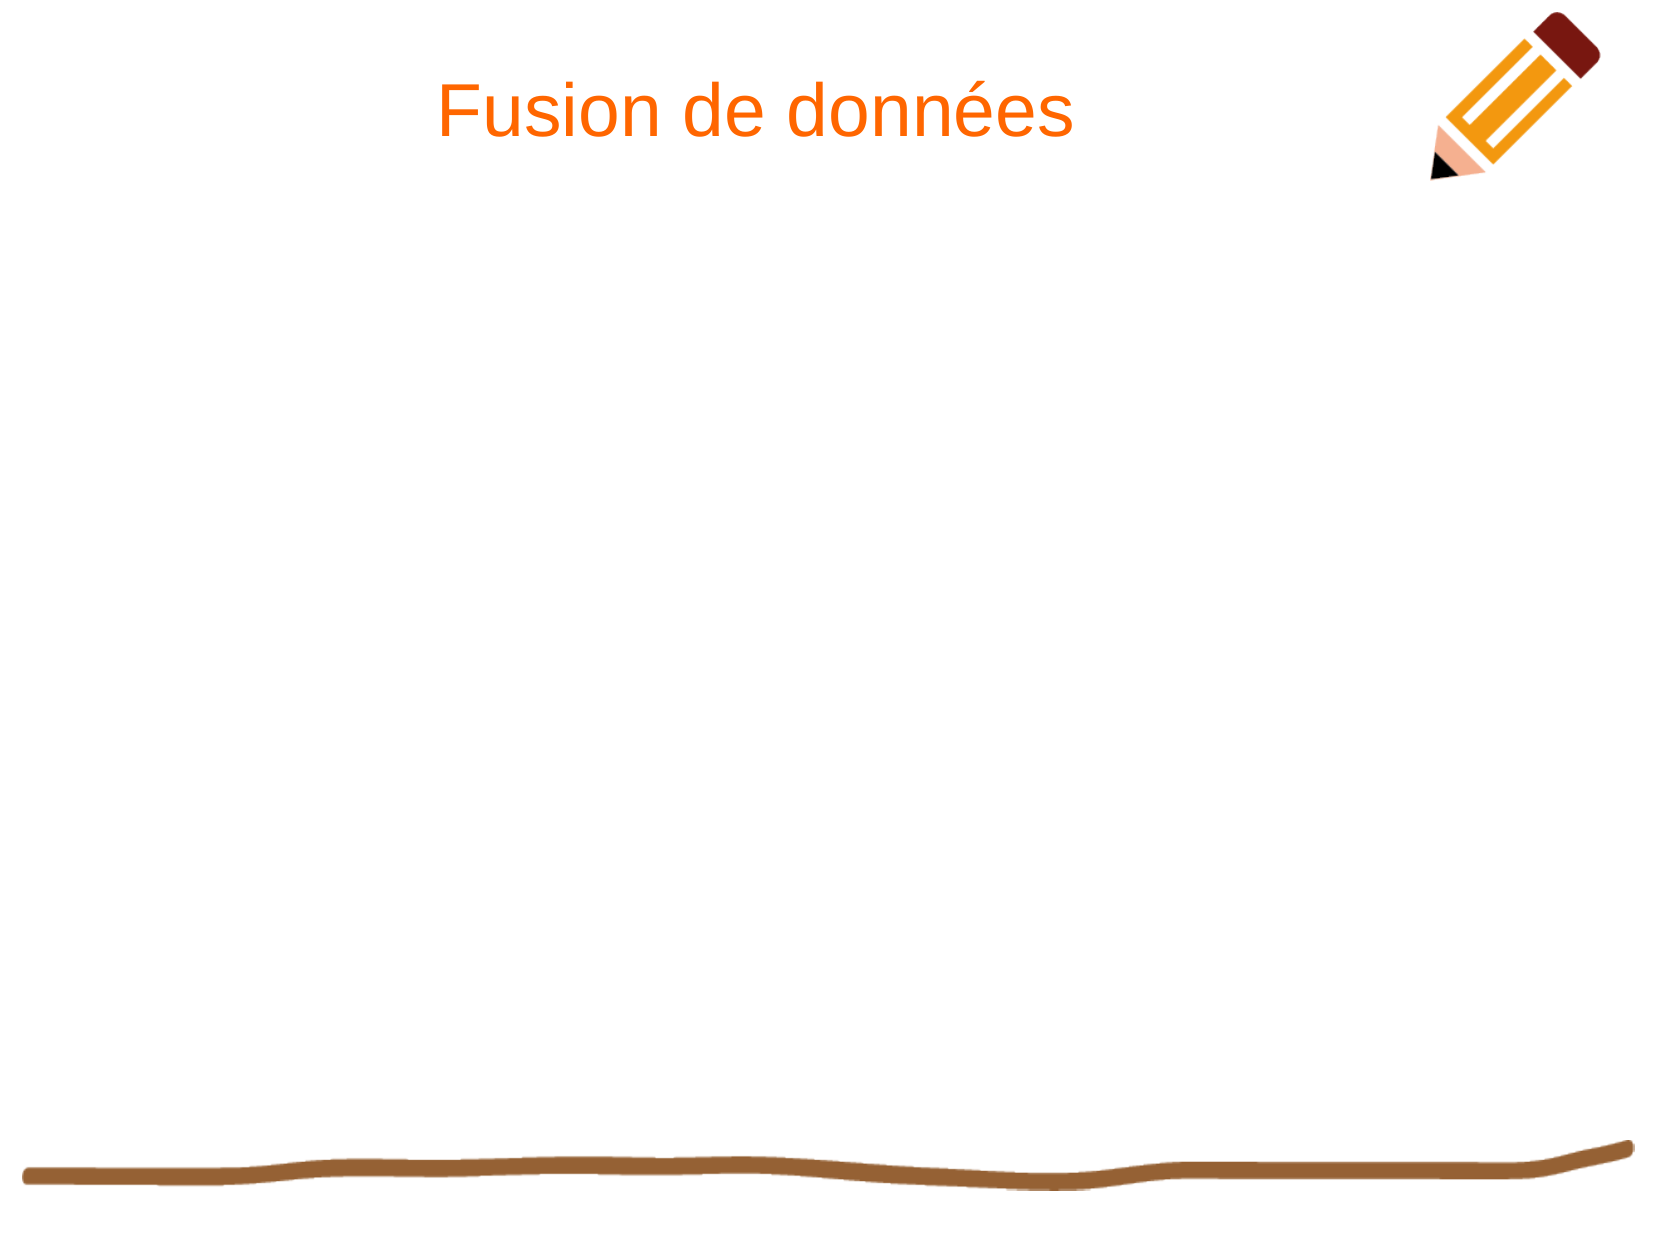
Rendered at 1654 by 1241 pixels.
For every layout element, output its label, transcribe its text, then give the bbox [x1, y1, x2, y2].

picture [1430, 12, 1601, 181]
title Fusion de données [82, 49, 1430, 172]
picture [22, 1140, 1635, 1191]
